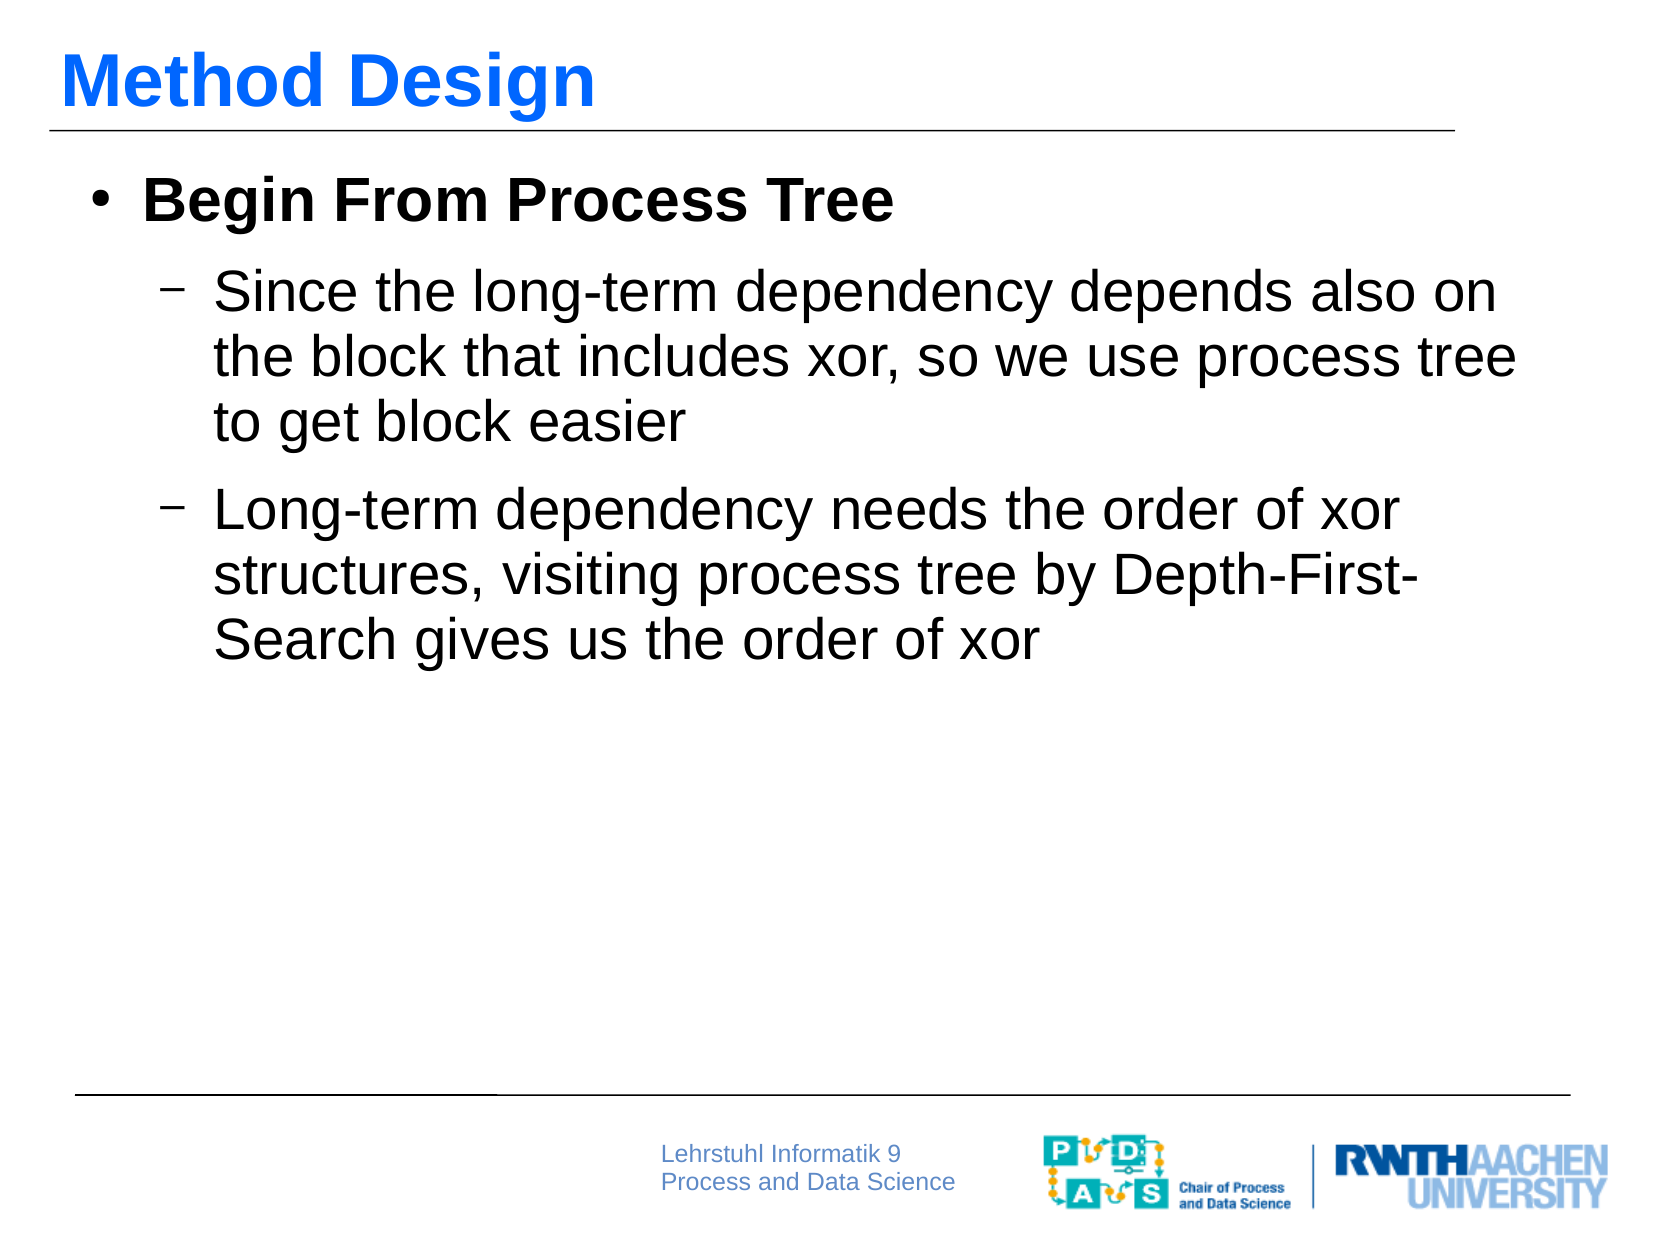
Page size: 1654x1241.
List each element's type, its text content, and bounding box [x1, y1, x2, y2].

picture [1005, 1090, 1647, 1241]
title Method Design [60, 30, 1549, 131]
list Begin From Process Tree Since the long-term dependency depends also on the block that includes xor, so we use process tree to get block easier Long-term dependency needs the order of xor structures, visiting process tree by Depth-First-Search gives us the order of xor [71, 165, 1561, 1021]
